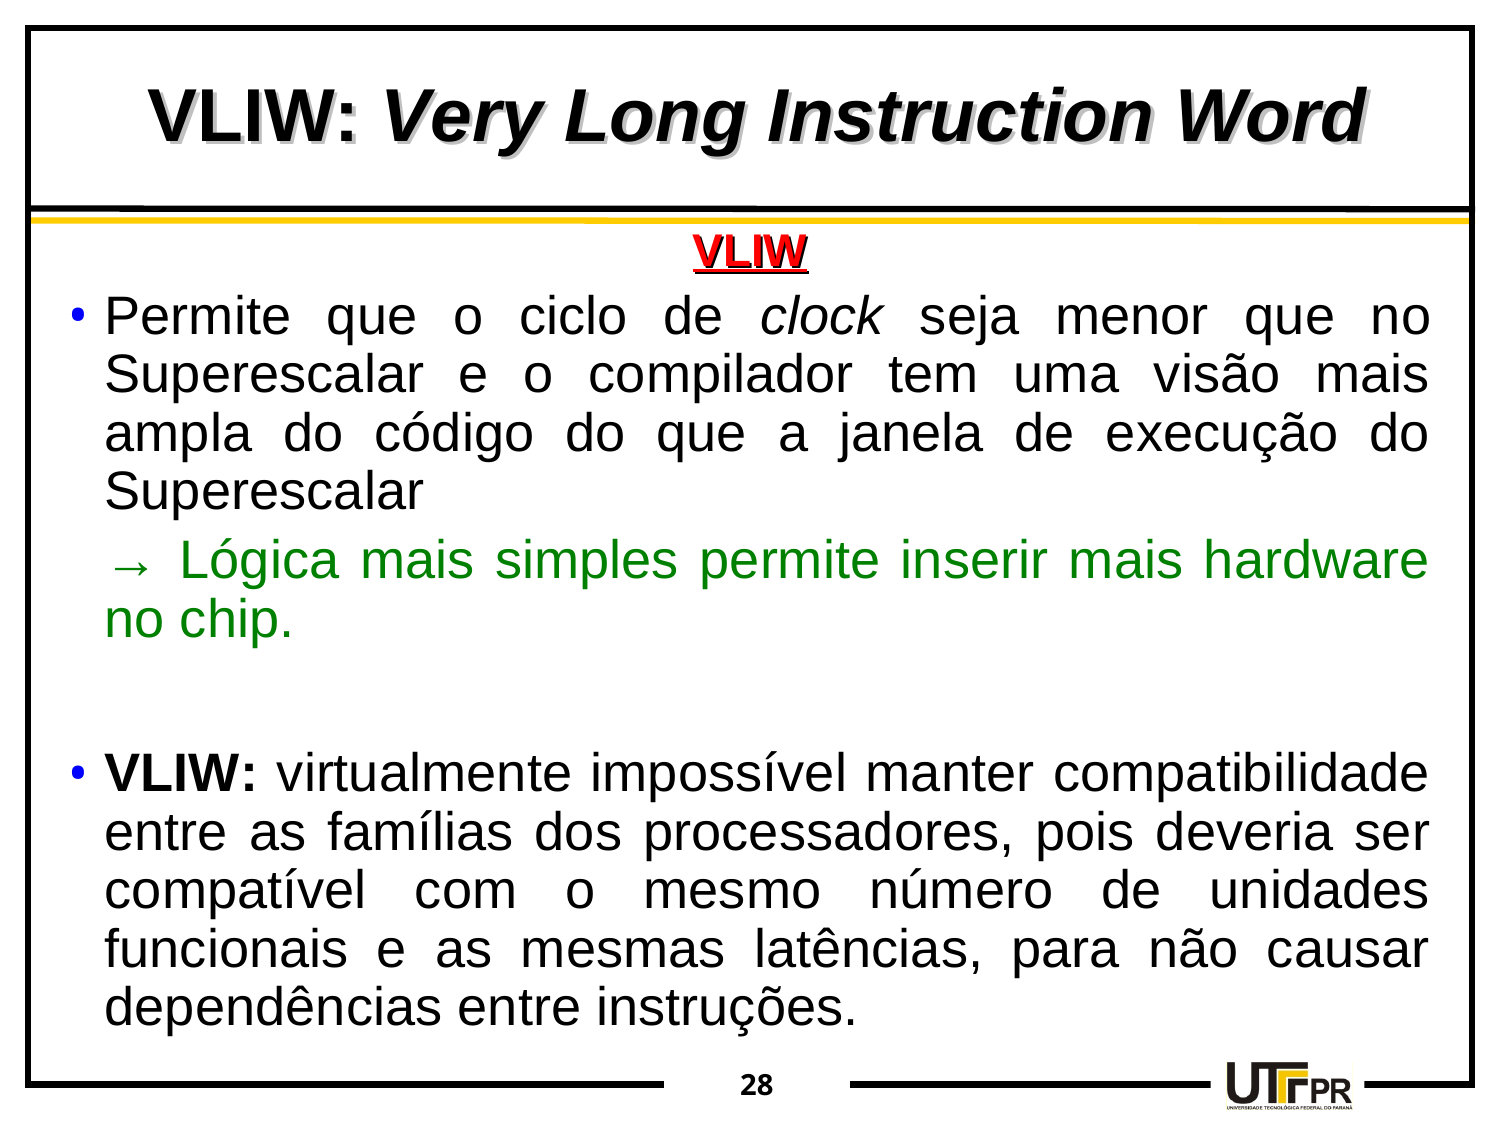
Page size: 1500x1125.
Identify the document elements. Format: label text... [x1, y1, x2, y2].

text_box VLIW Permite que o ciclo de clock seja menor que no Superescalar e o compilador tem uma visão mais ampla do código do que a janela de execução do Superescalar → Lógica mais simples permite inserir mais hardware no chip. VLIW: virtualmente impossível manter compatibilidade entre as famílias dos processadores, pois deveria ser compatível com o mesmo número de unidades funcionais e as mesmas latências, para não causar dependências entre instruções. [53, 219, 1447, 1059]
title VLIW: Very Long Instruction Word [96, 73, 1419, 168]
picture [1226, 1062, 1353, 1110]
